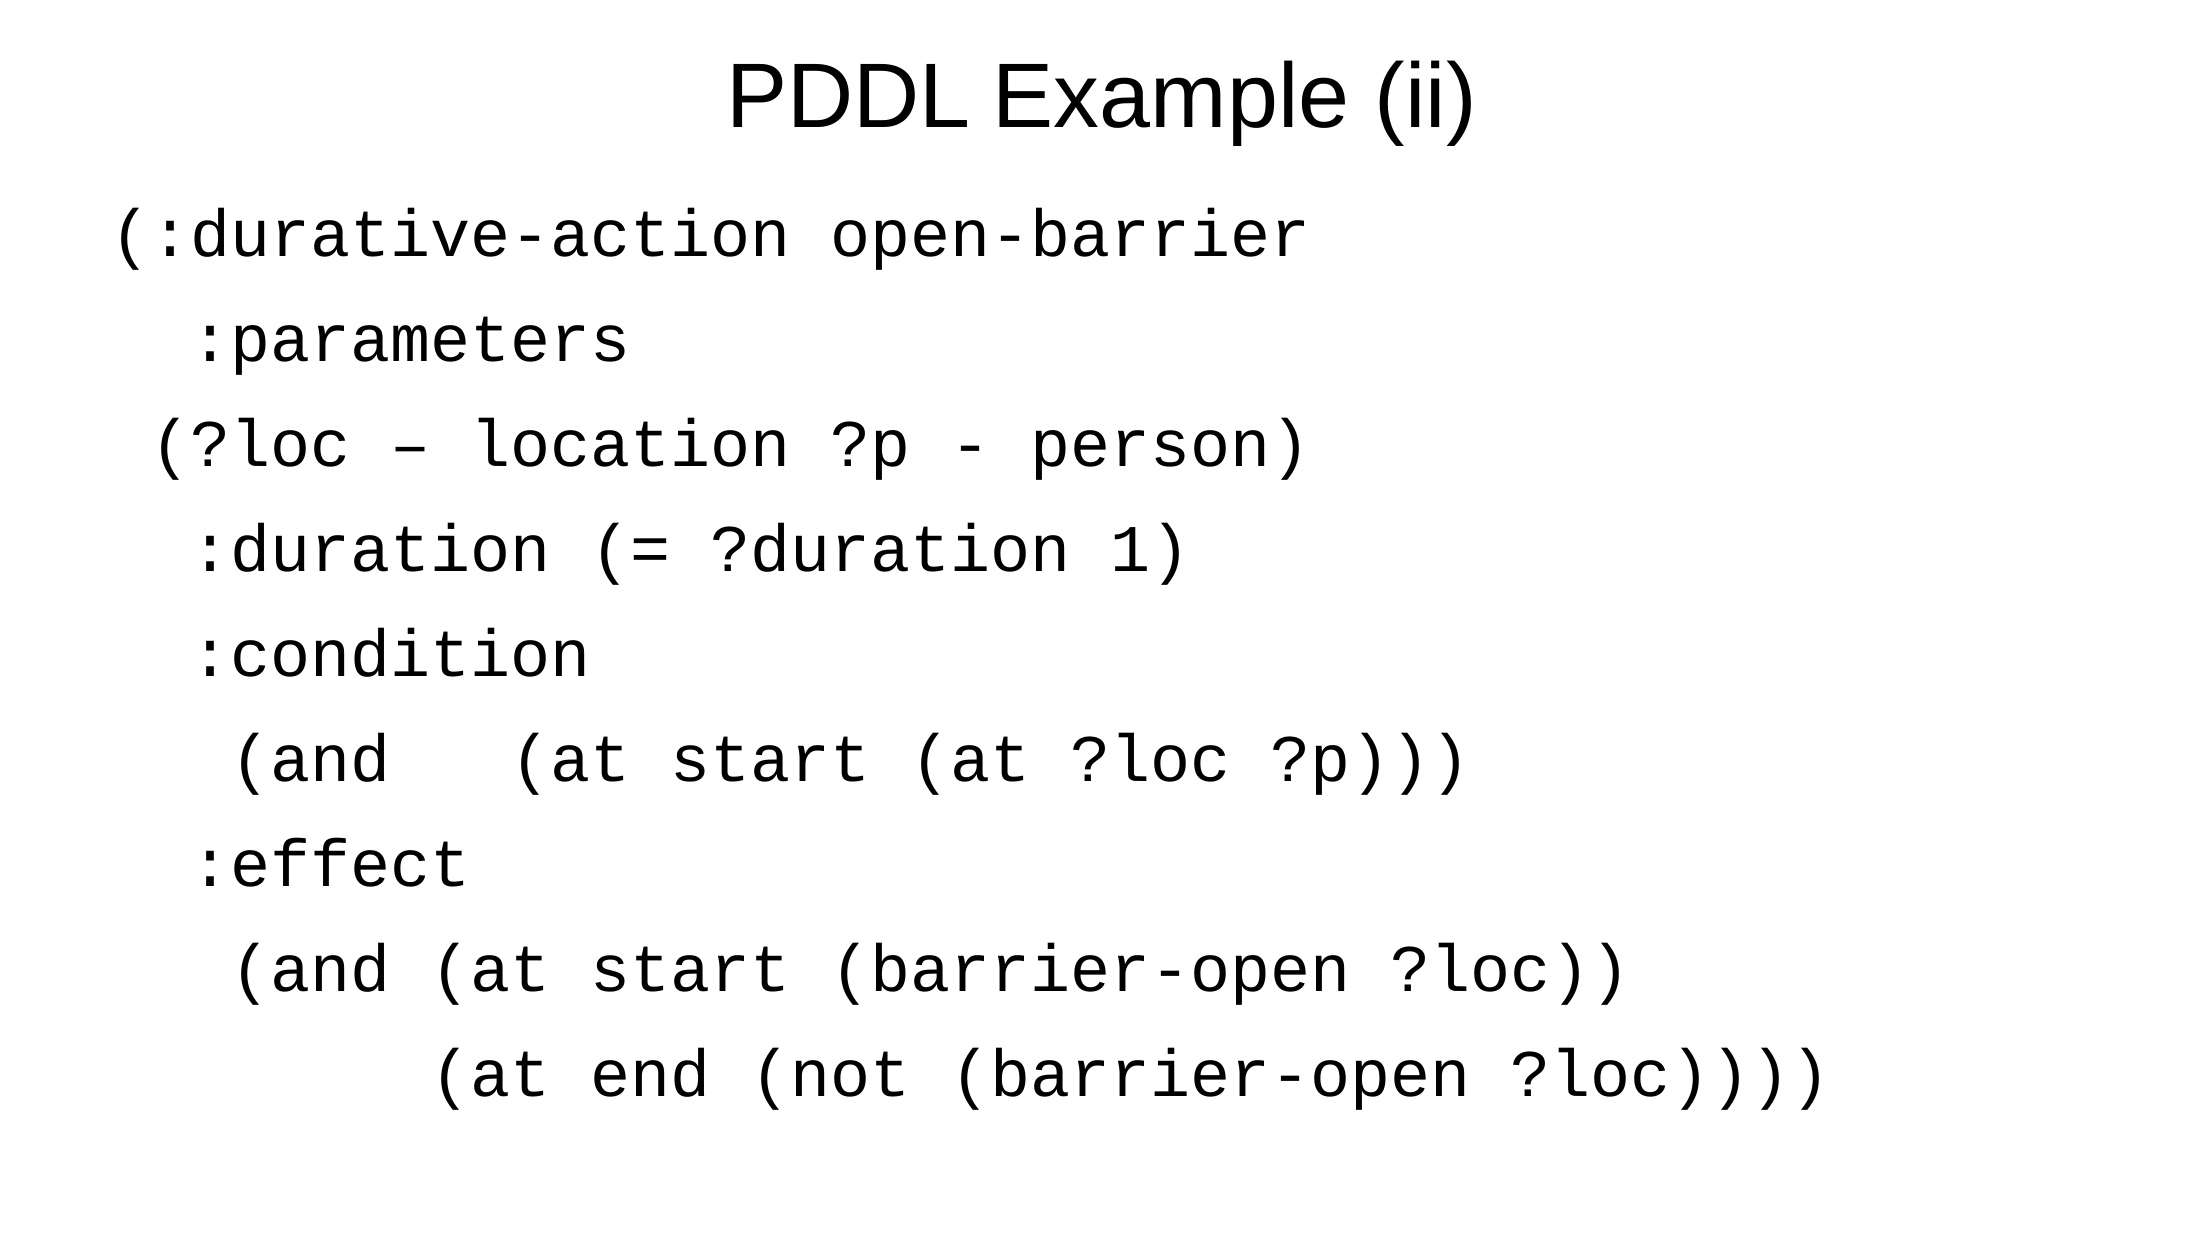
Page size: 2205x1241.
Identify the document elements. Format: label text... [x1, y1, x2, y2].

title PDDL Example (ii) [110, 44, 2095, 147]
list (:durative-action open-barrier :parameters (?loc – location ?p - person) :duration (= ?duration 1) :condition (and (at start (at ?loc ?p))) :effect (and (at start (barrier-open ?loc)) (at end (not (barrier-open ?loc)))) [110, 200, 2095, 1146]
